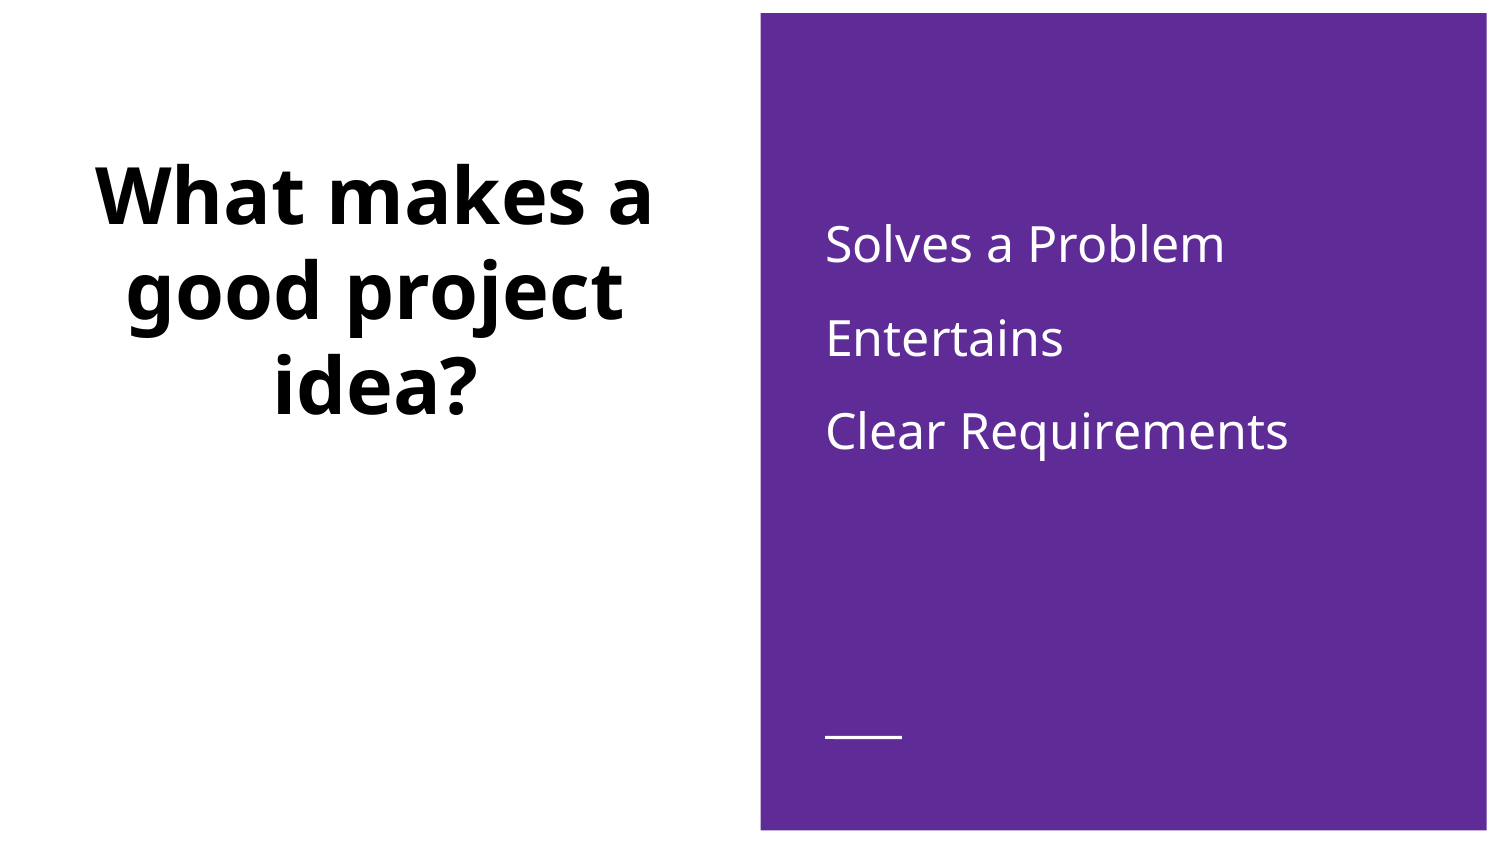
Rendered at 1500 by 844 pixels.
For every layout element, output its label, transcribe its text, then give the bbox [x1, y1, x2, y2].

title What makes a good project idea? [43, 193, 708, 446]
list Solves a Problem Entertains Clear Requirements [810, 118, 1440, 725]
